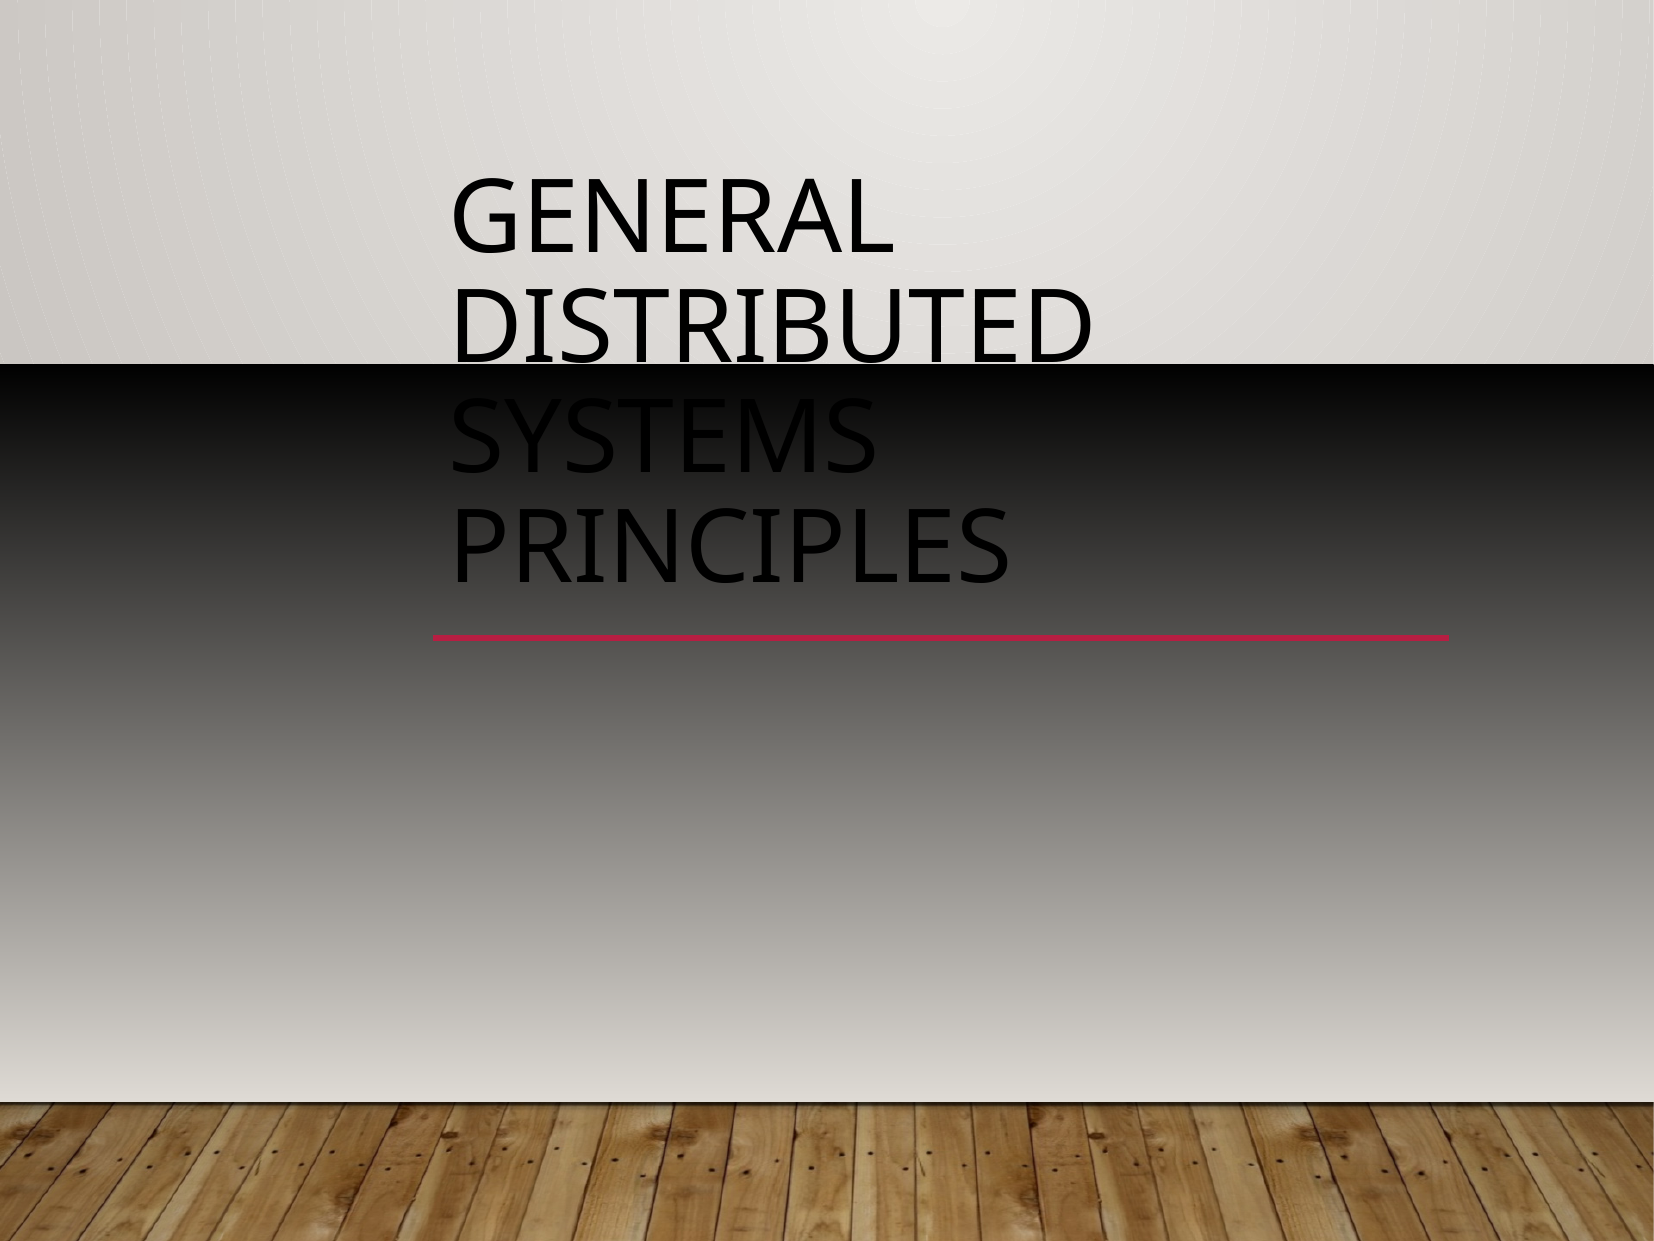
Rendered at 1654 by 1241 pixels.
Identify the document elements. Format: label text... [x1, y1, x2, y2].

title General Distributed Systems Principles [433, 145, 1450, 605]
